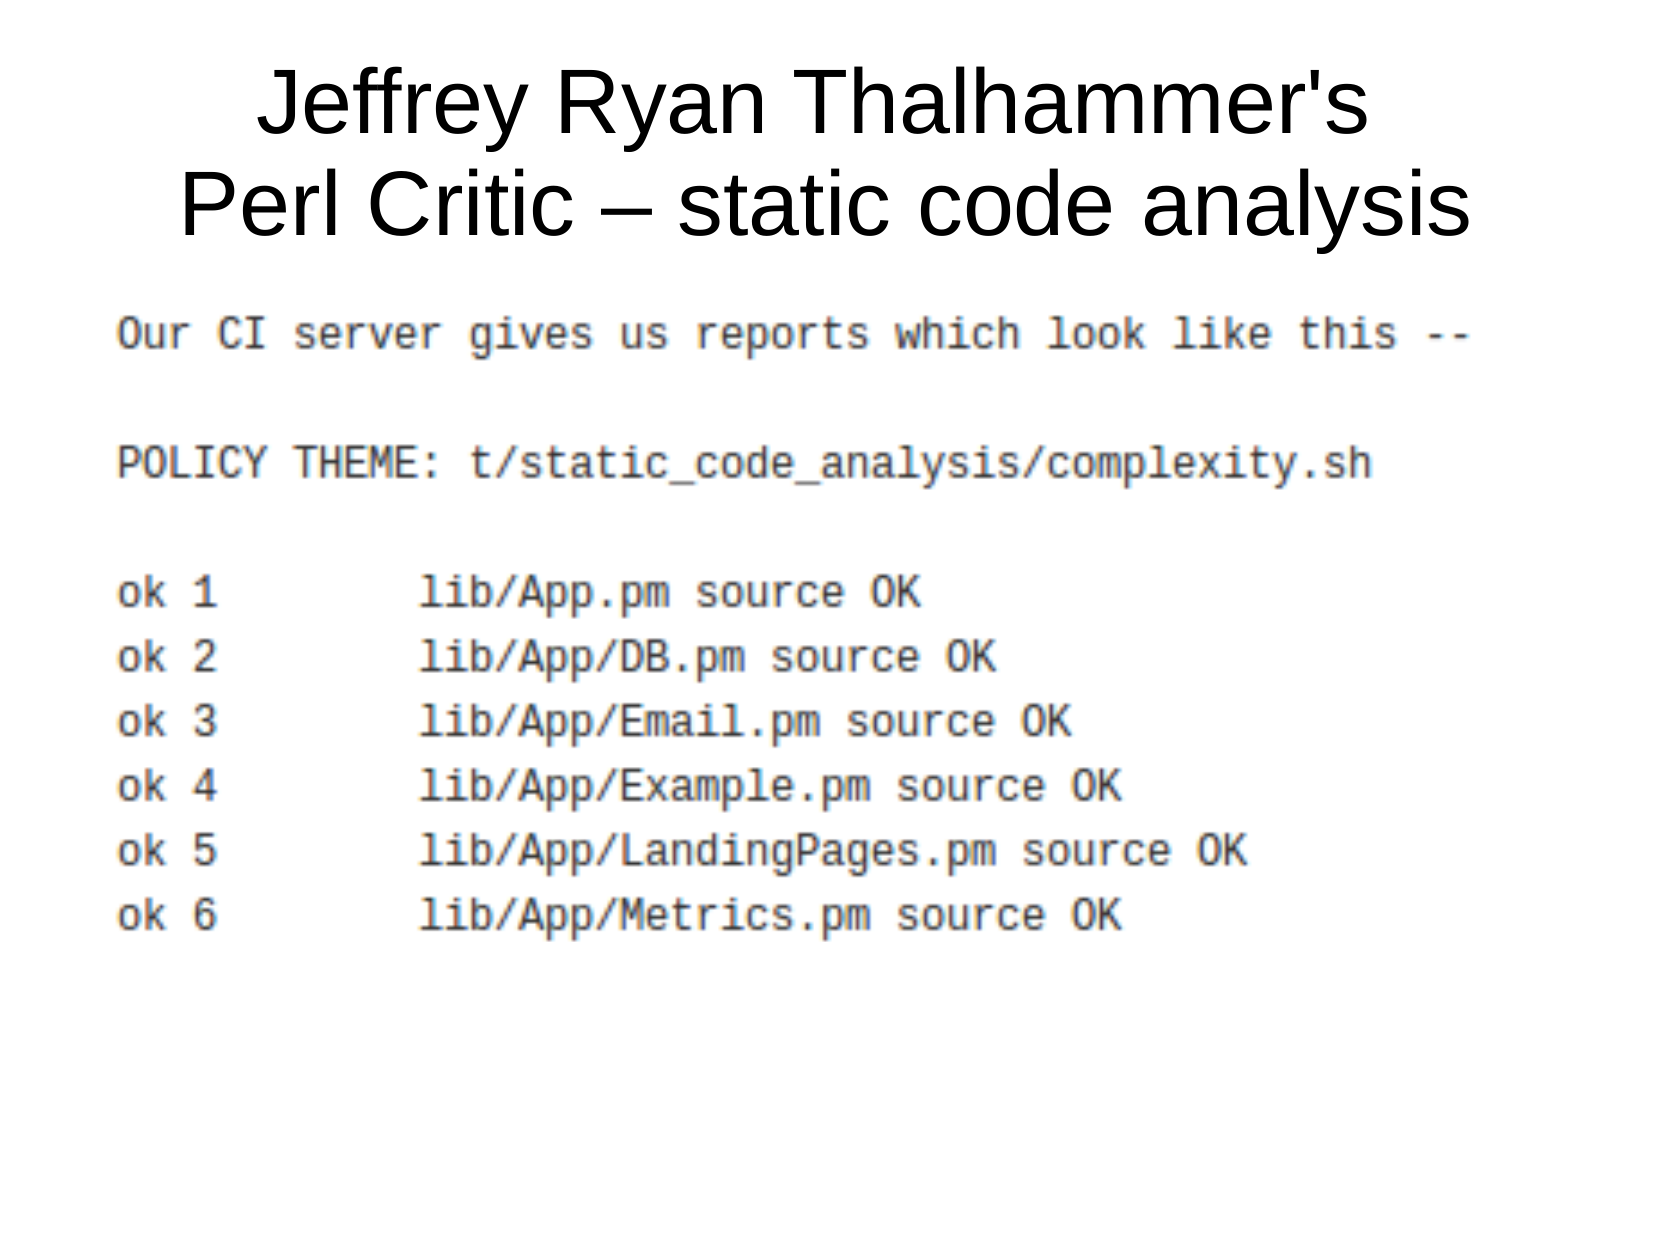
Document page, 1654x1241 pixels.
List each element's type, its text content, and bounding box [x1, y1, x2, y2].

title Jeffrey Ryan Thalhammer's Perl Critic – static code analysis [82, 49, 1571, 257]
picture [82, 296, 1571, 1003]
